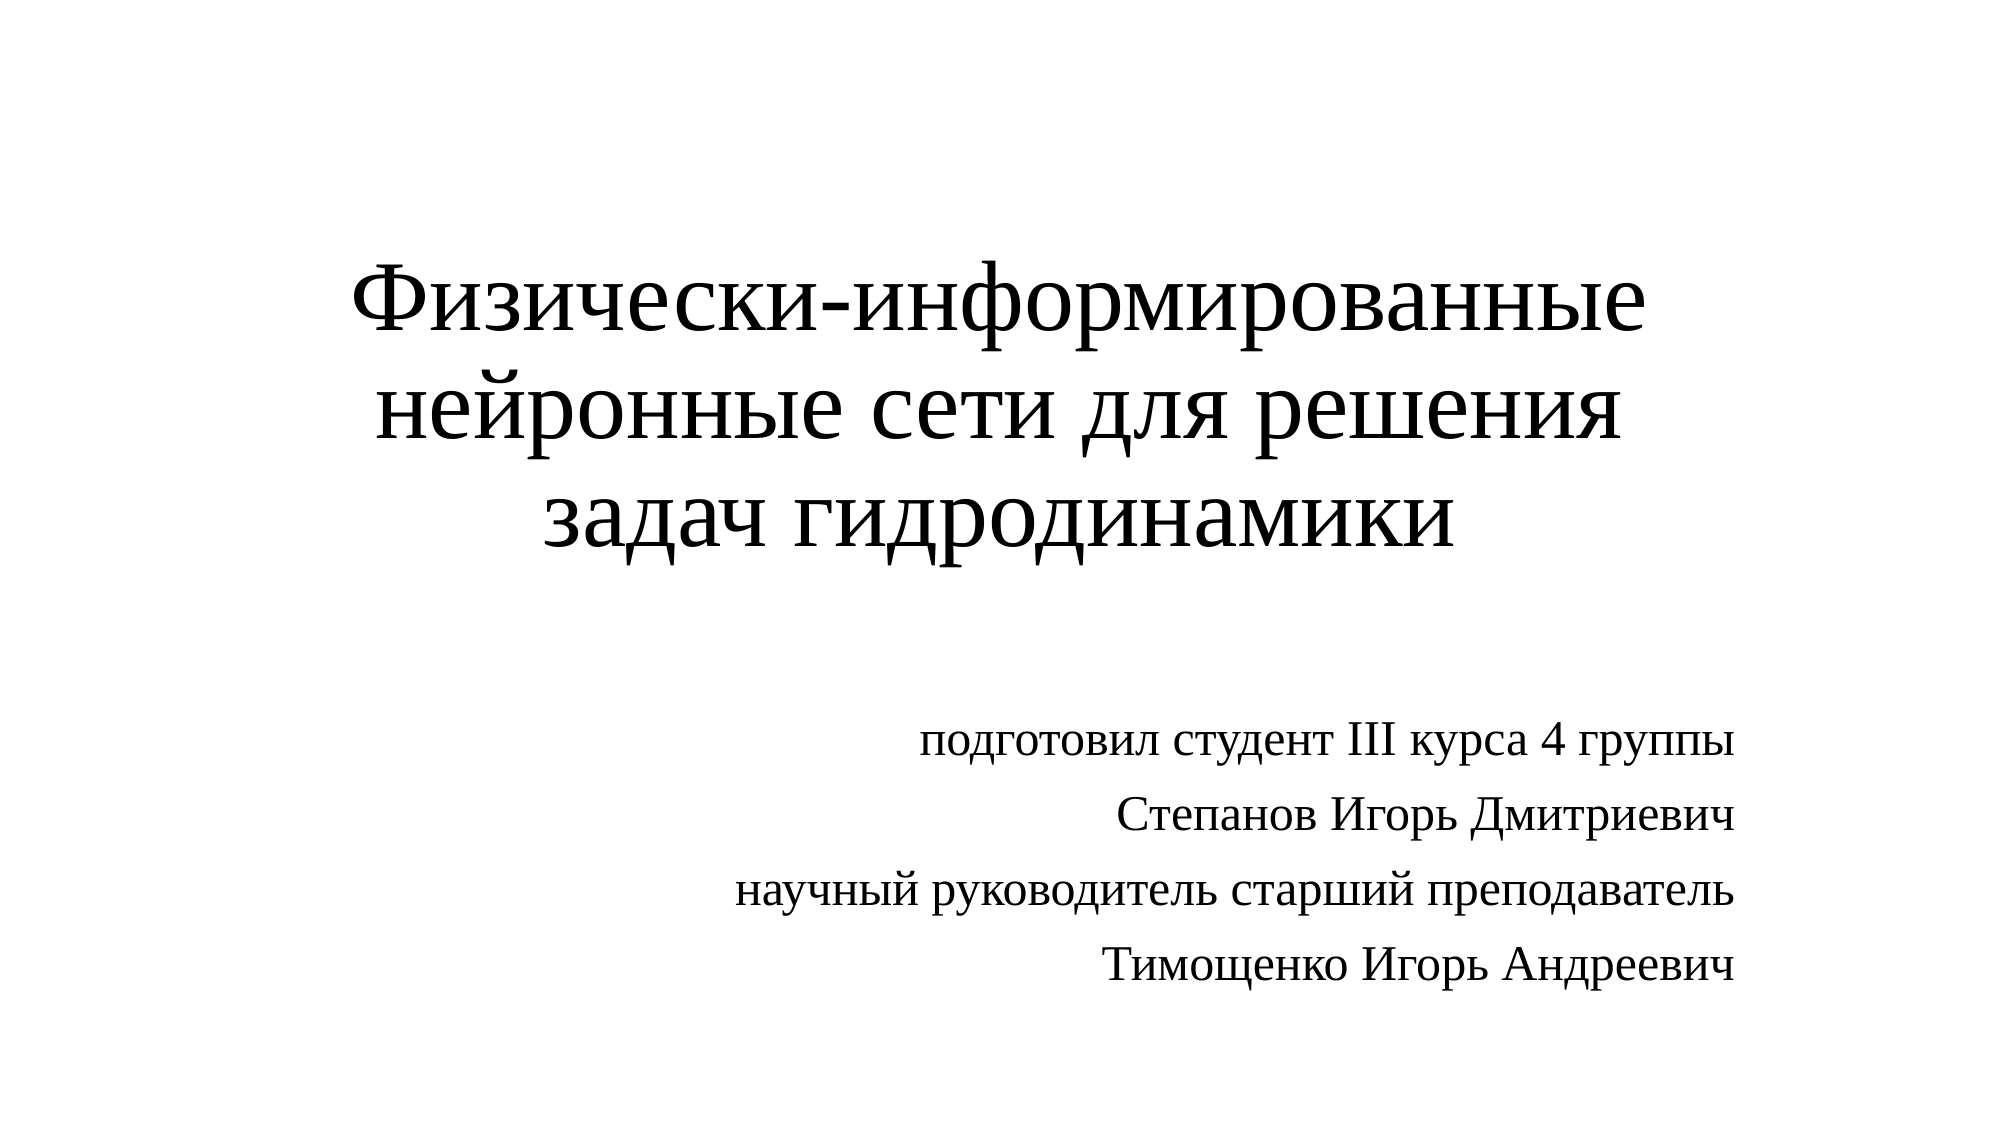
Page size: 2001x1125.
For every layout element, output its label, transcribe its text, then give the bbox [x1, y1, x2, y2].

subtitle подготовил студент III курса 4 группы Степанов Игорь Дмитриевич научный руководитель старший преподаватель Тимощенко Игорь Андреевич [249, 704, 1750, 977]
title Физически-информированные нейронные сети для решения задач гидродинамики [249, 184, 1750, 576]
